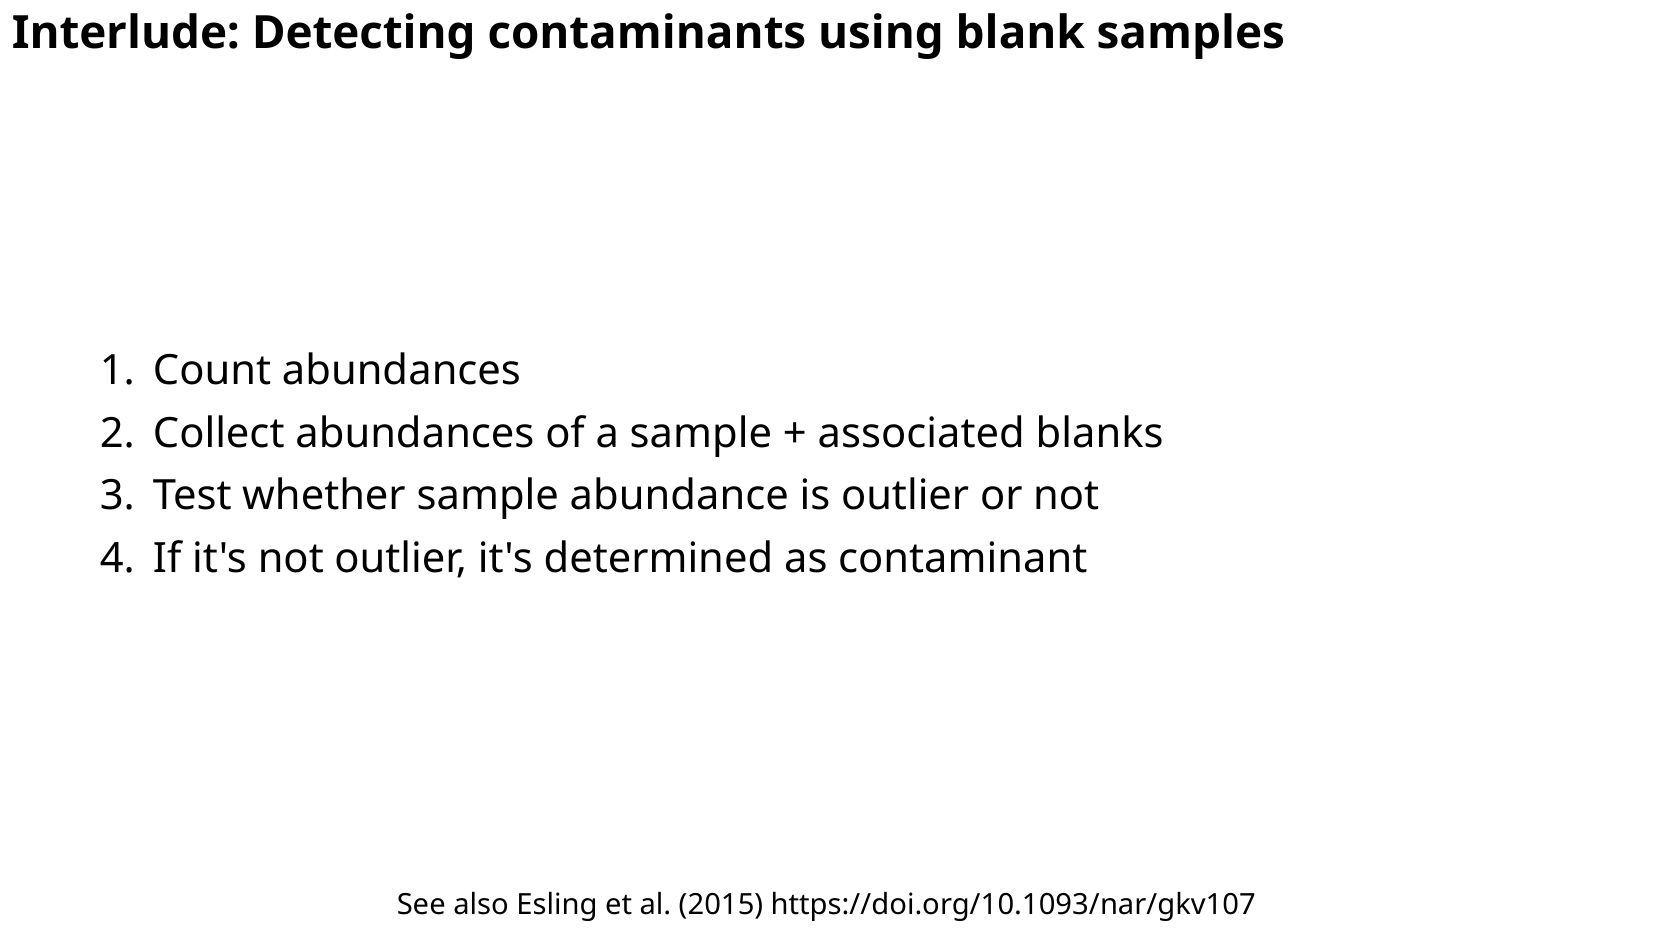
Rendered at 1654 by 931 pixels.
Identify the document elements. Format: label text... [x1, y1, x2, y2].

text_box See also Esling et al. (2015) https://doi.org/10.1093/nar/gkv107 [382, 875, 1272, 931]
list Count abundances Collect abundances of a sample + associated blanks Test whether sample abundance is outlier or not If it's not outlier, it's determined as contaminant [82, 339, 1571, 591]
title Interlude: Detecting contaminants using blank samples [11, 0, 1642, 130]
